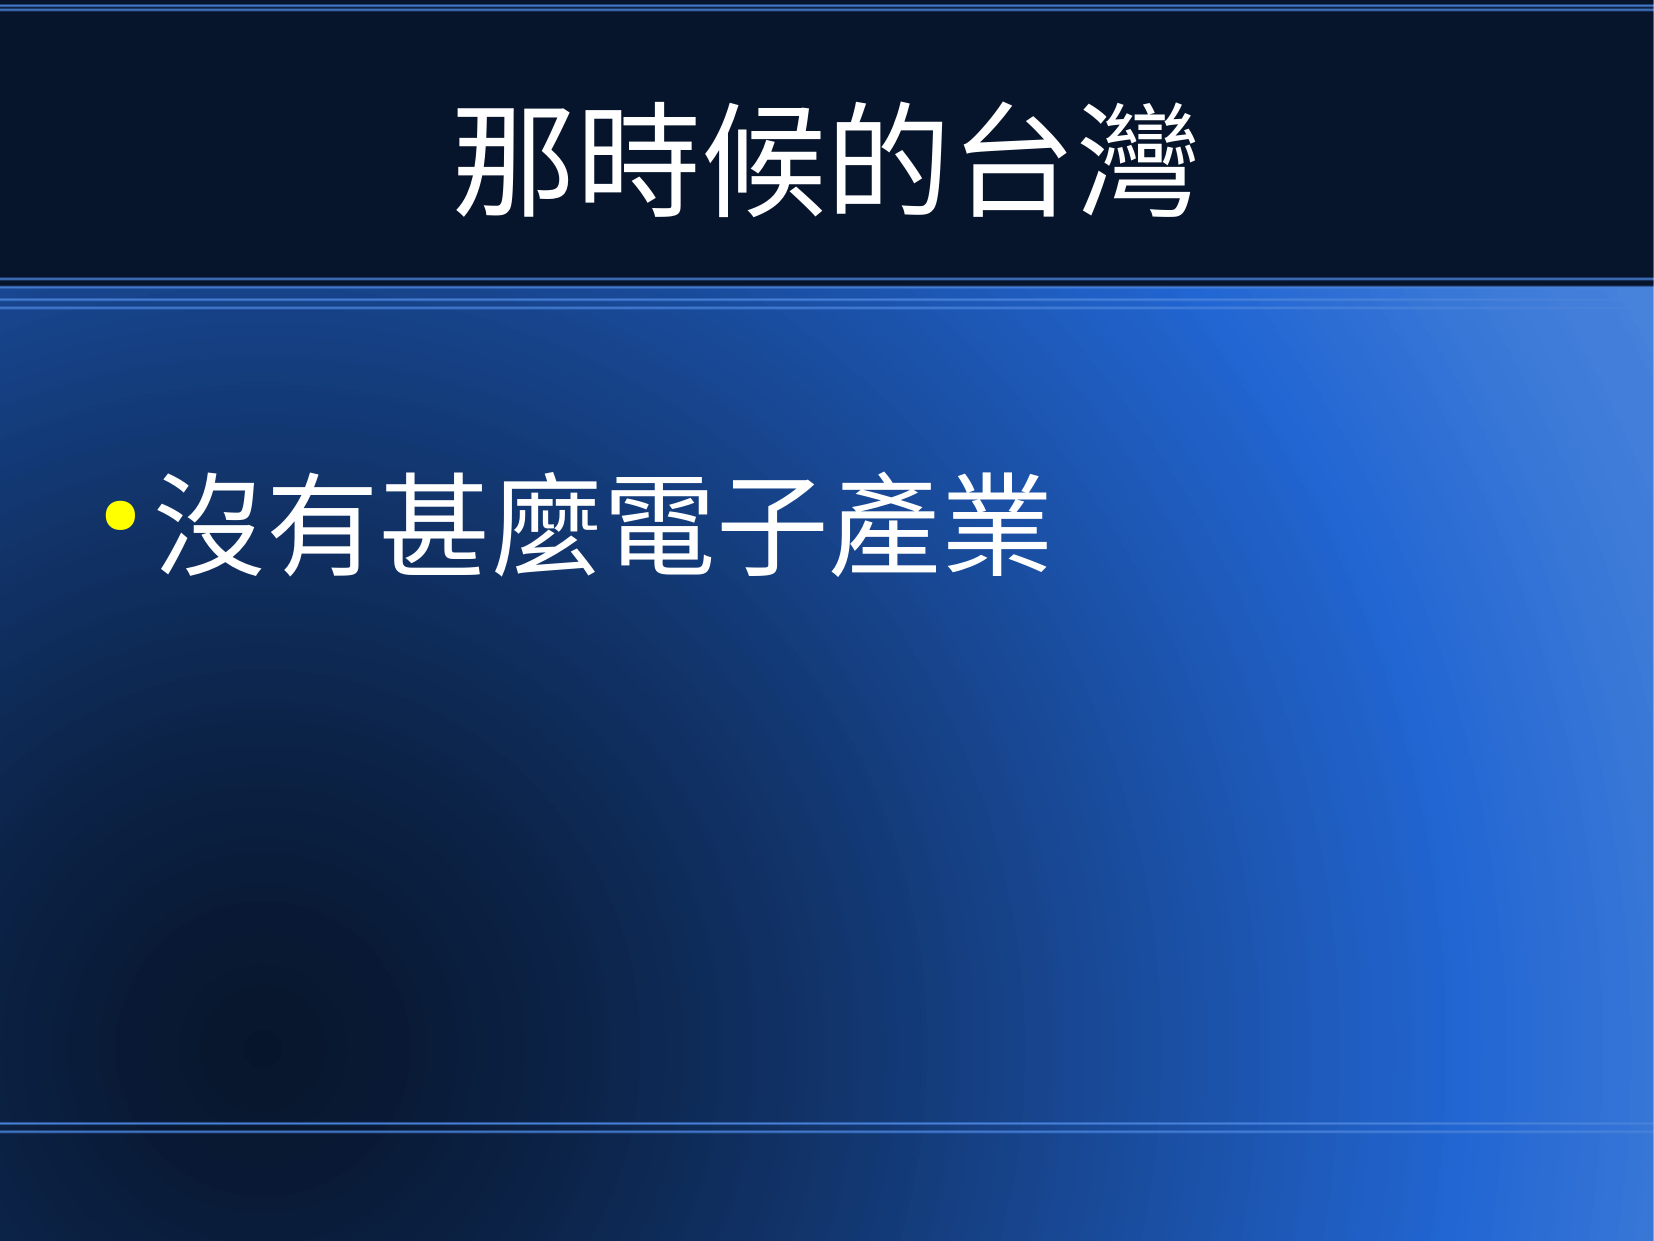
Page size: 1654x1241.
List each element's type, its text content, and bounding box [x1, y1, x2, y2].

list 沒有甚麼電子產業 [82, 355, 1571, 1241]
title 那時候的台灣 [82, 49, 1571, 257]
picture [0, 0, 1654, 1241]
